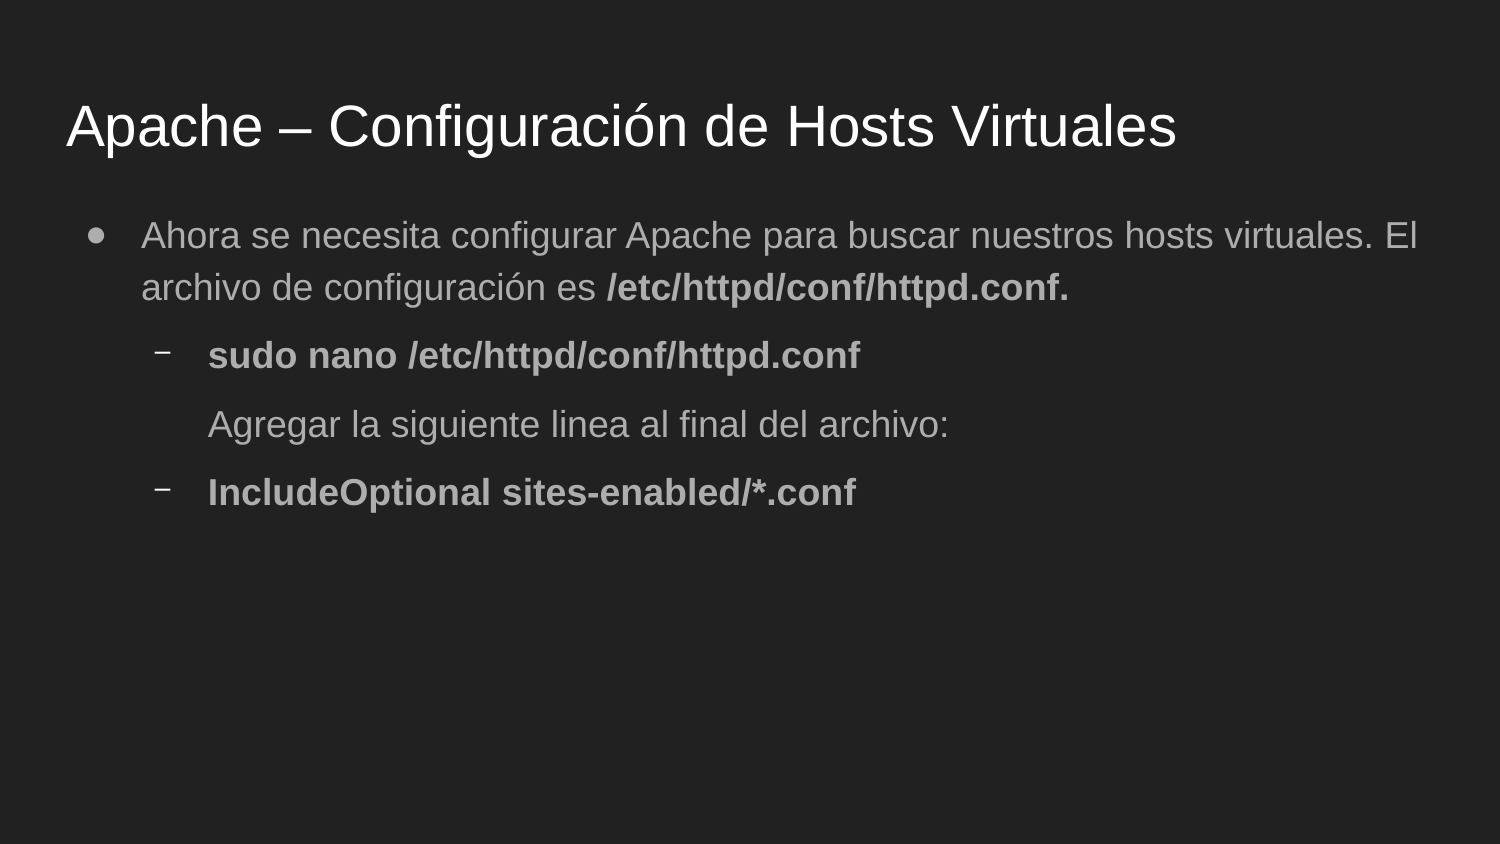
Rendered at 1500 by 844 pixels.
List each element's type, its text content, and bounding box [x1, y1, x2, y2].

title Apache – Configuración de Hosts Virtuales [51, 72, 1449, 167]
list Ahora se necesita configurar Apache para buscar nuestros hosts virtuales. El archivo de configuración es /etc/httpd/conf/httpd.conf. sudo nano /etc/httpd/conf/httpd.conf Agregar la siguiente linea al final del archivo: IncludeOptional sites-enabled/*.conf [51, 189, 1456, 750]
